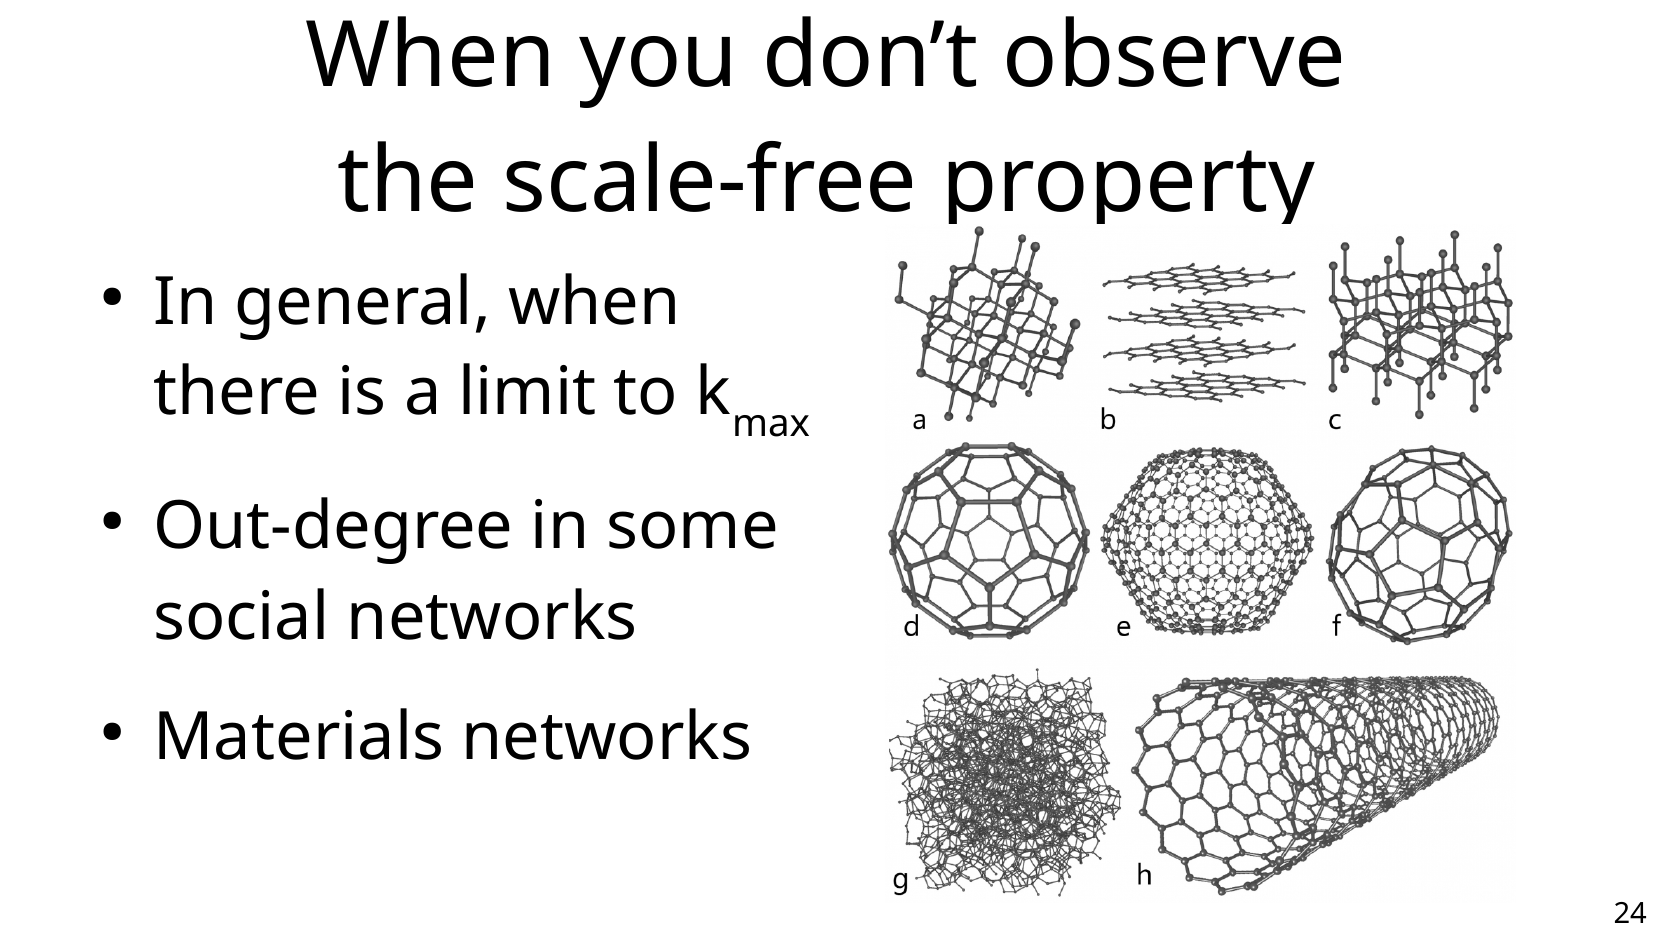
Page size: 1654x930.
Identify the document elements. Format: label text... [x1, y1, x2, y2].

list In general, when there is a limit to kmax Out-degree in some social networks Materials networks [82, 252, 811, 793]
picture [885, 224, 1516, 903]
title When you don’t observe the scale-free property [82, 1, 1571, 225]
